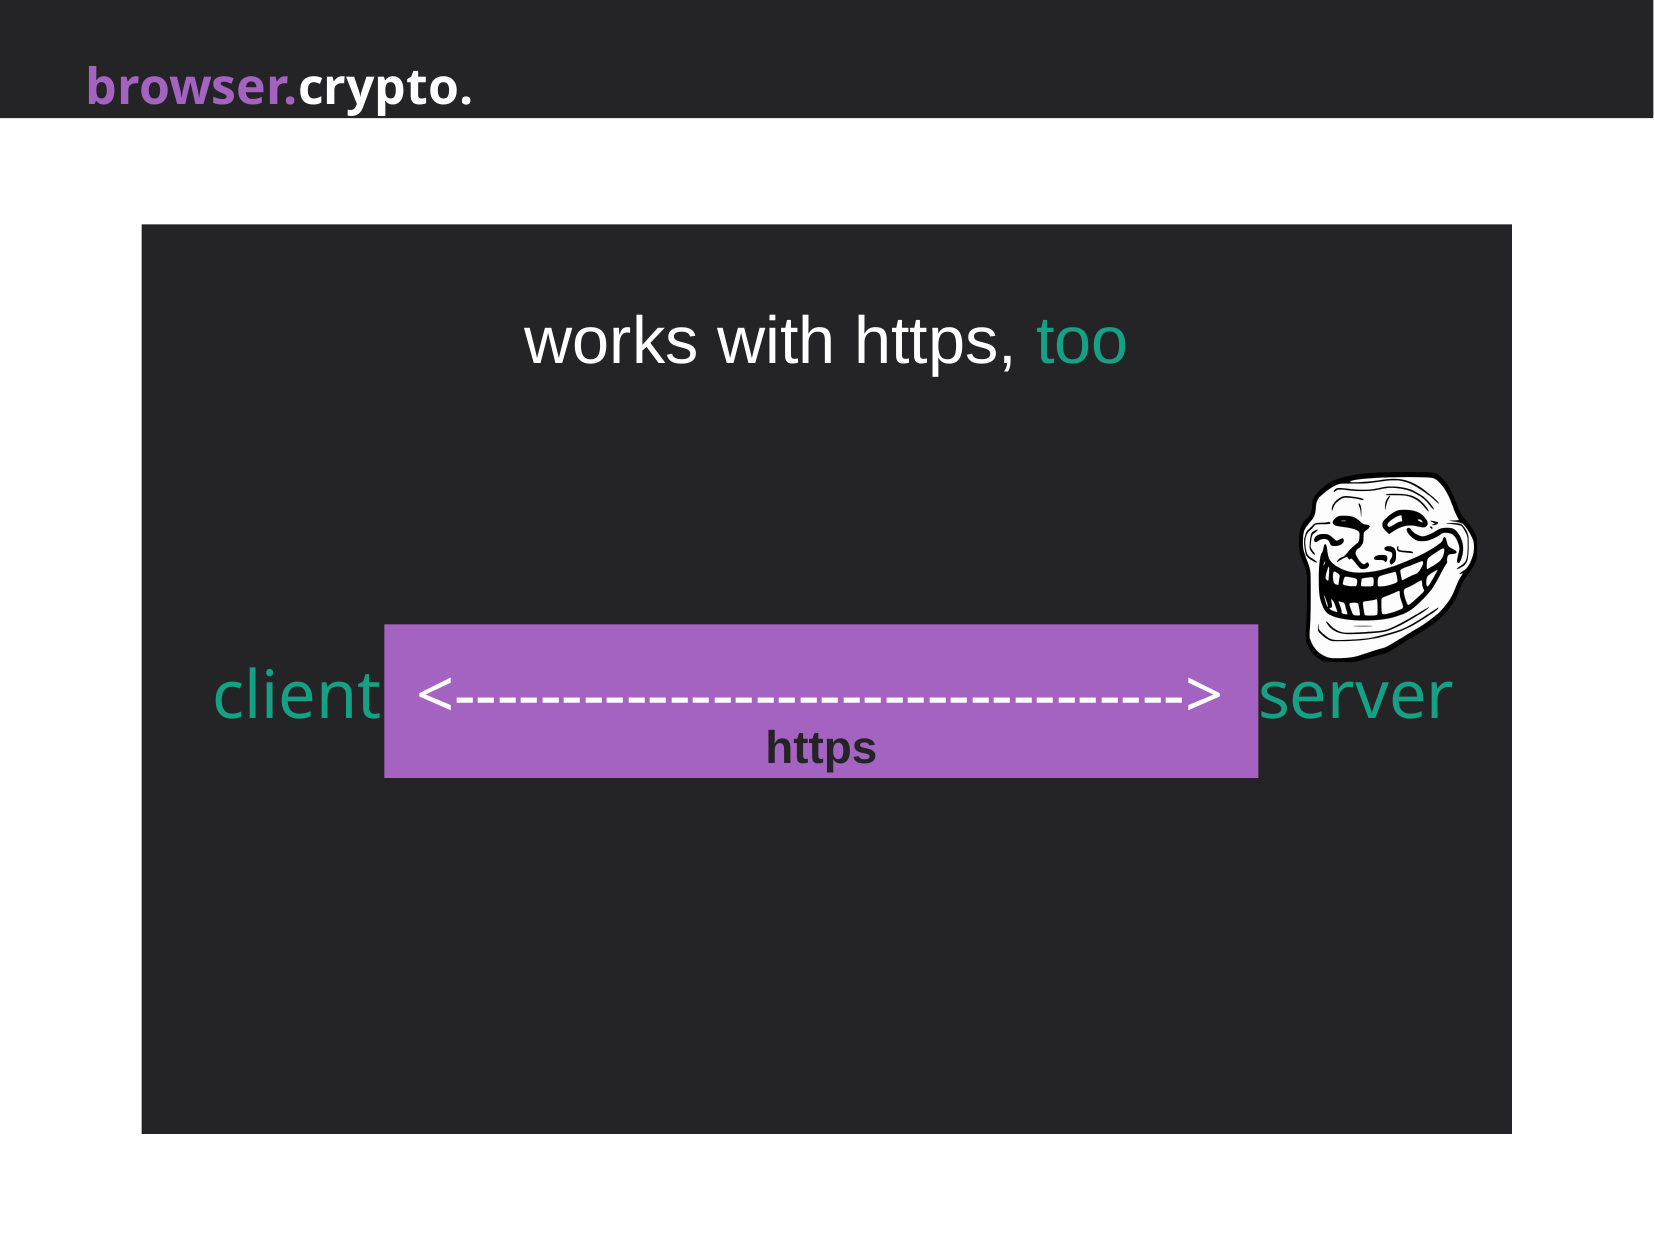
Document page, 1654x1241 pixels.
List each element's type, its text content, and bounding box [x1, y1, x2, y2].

text_box works with https, too [141, 295, 1512, 385]
text_box browser.crypto. [70, 43, 567, 119]
text_box [0, 0, 1654, 119]
text_box [141, 385, 1512, 1134]
picture [1299, 472, 1477, 639]
text_box [141, 224, 1512, 295]
text_box client <----------------------------------> server [184, 639, 1483, 736]
